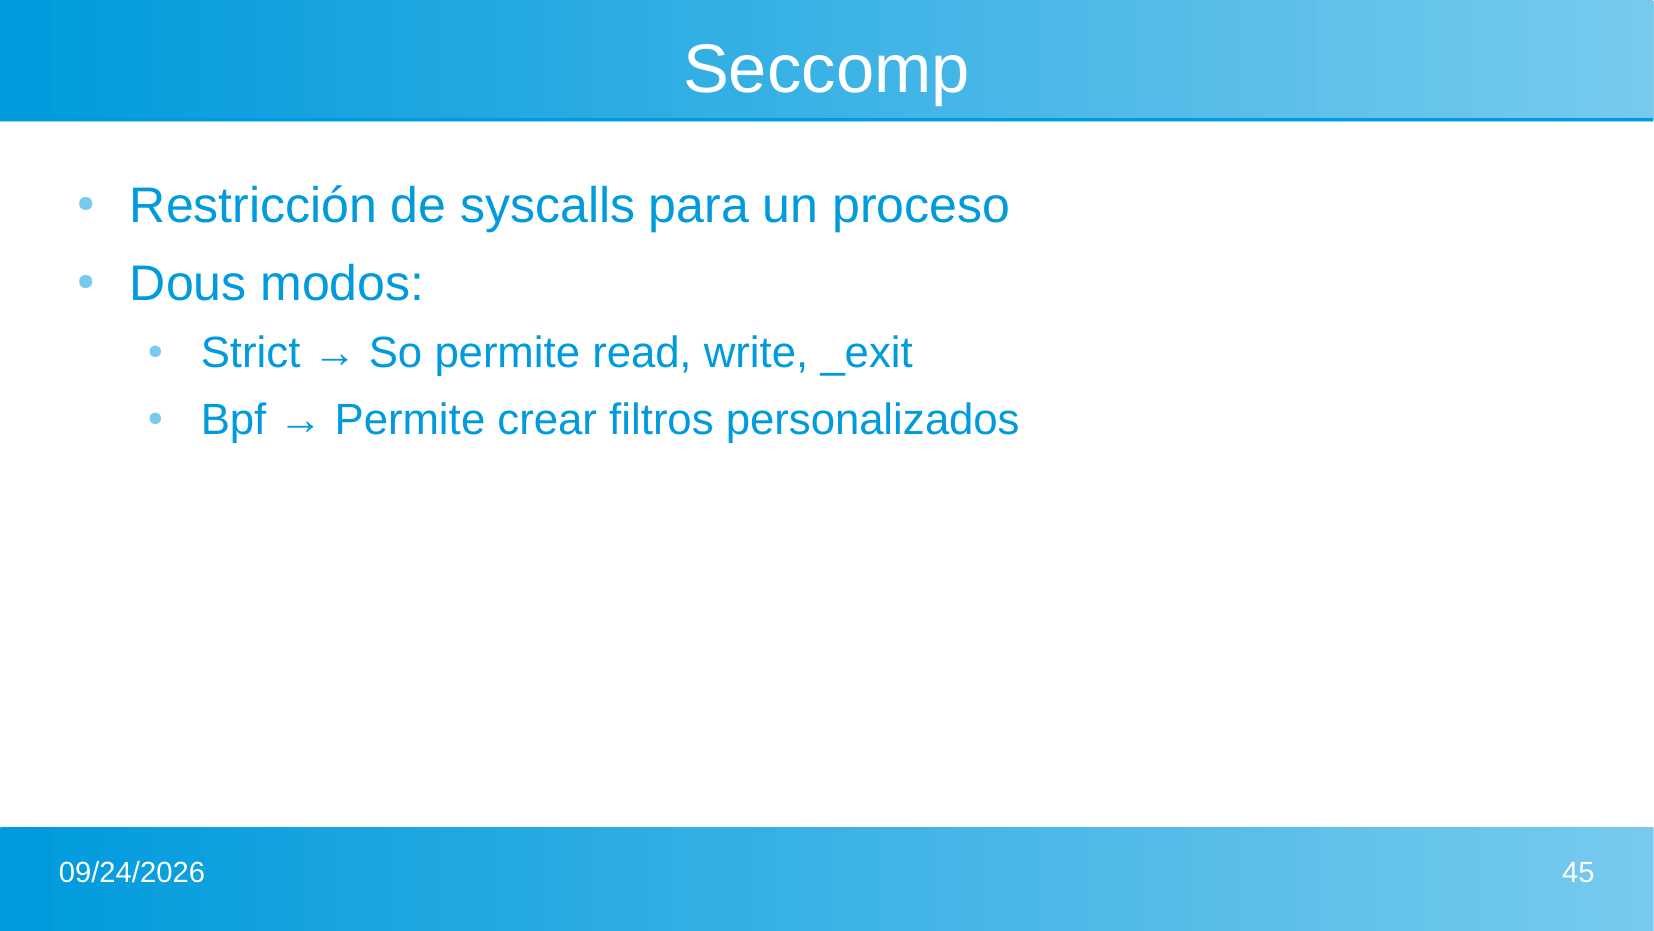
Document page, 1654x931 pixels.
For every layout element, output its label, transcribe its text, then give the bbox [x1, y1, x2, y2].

list Restricción de syscalls para un proceso Dous modos: Strict → So permite read, write, _exit Bpf → Permite crear filtros personalizados [59, 177, 1595, 768]
title Seccomp [59, 29, 1595, 108]
